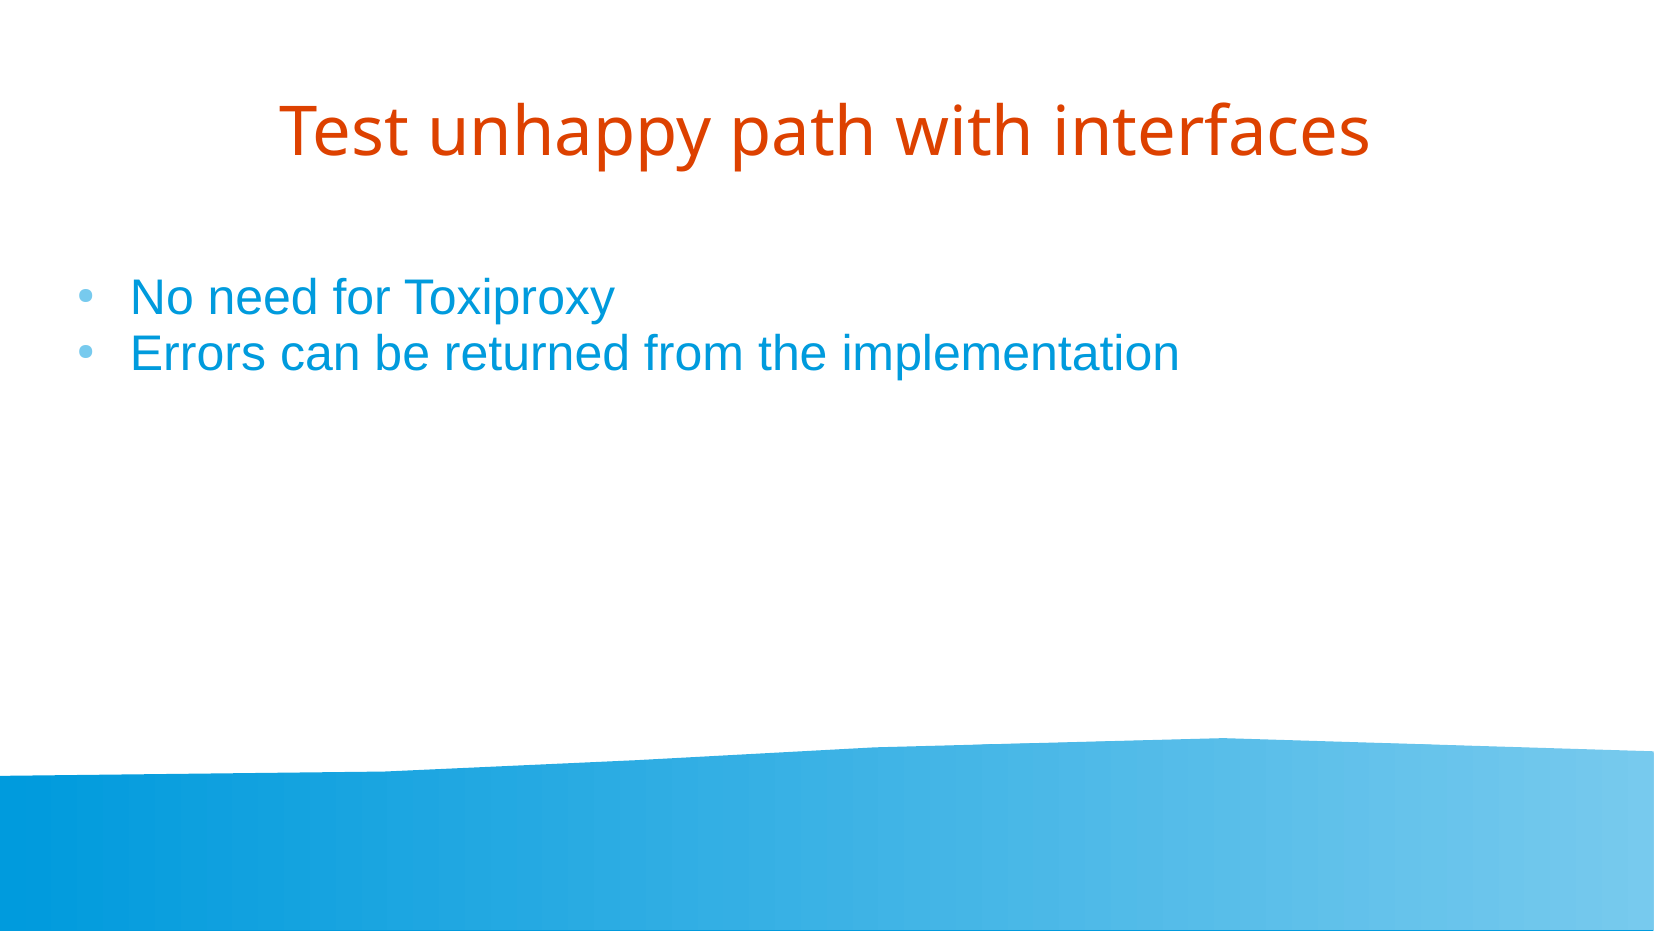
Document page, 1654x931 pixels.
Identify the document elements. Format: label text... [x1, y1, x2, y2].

title Test unhappy path with interfaces [87, 40, 1564, 218]
list No need for Toxiproxy Errors can be returned from the implementation [59, 269, 1612, 589]
